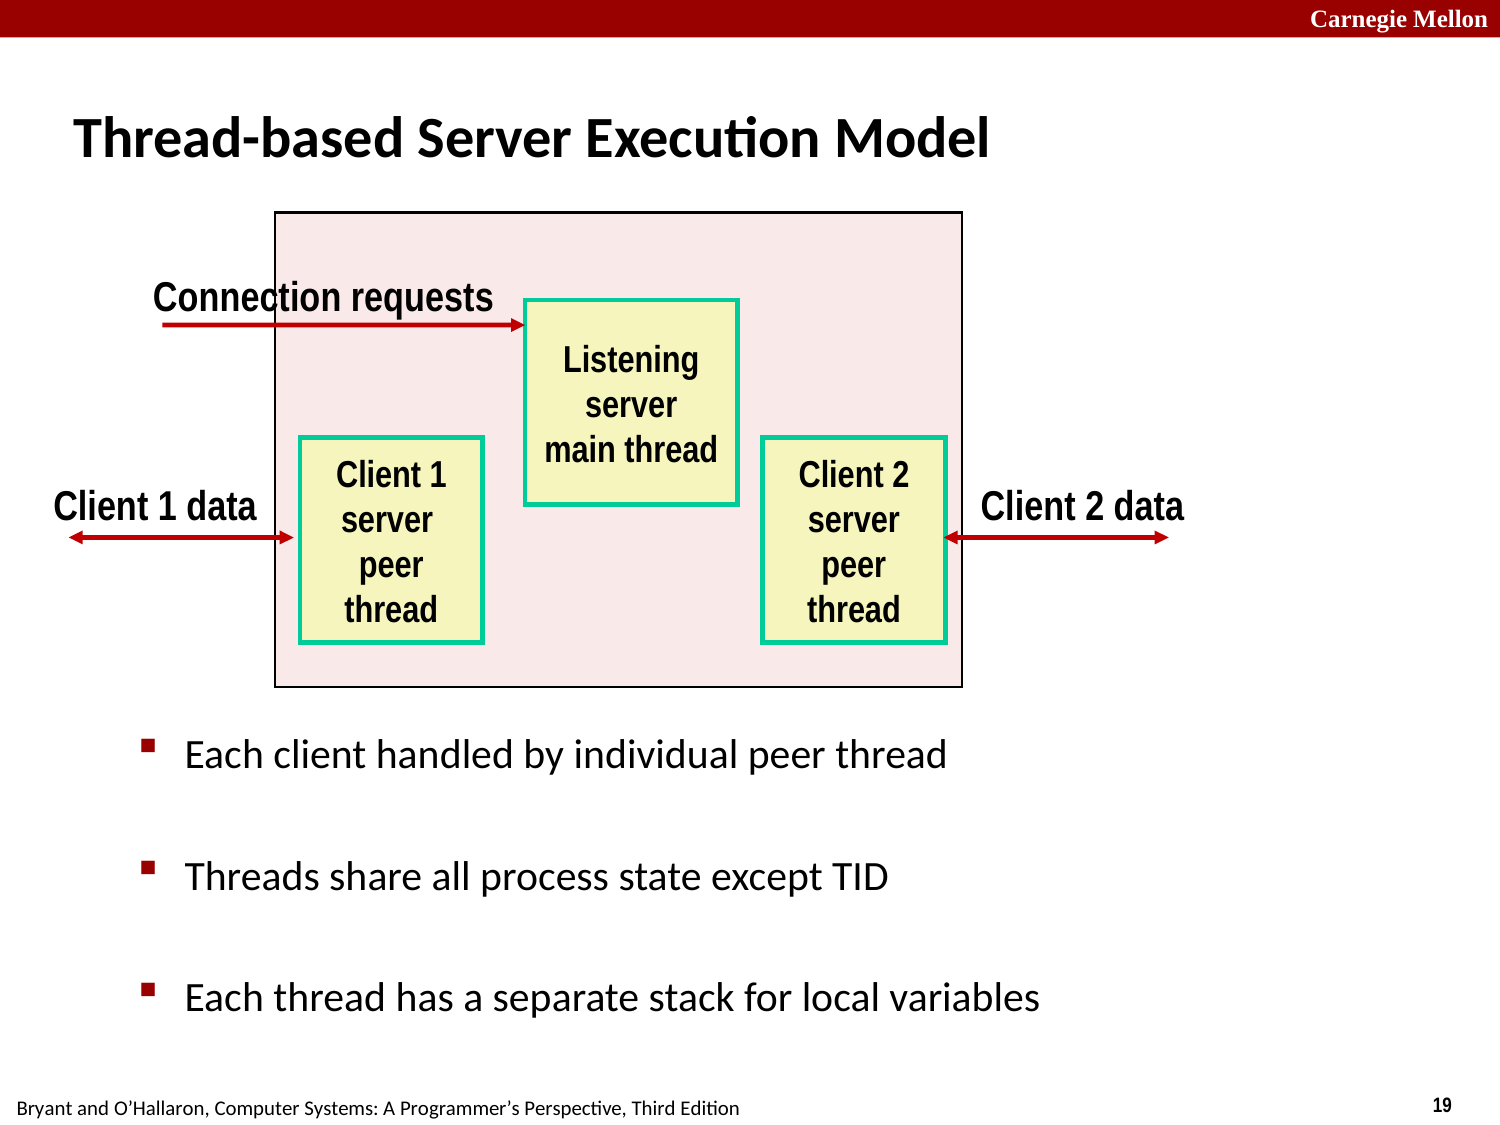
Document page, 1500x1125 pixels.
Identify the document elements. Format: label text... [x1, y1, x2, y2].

text_box Client 1 server peer thread [299, 437, 483, 643]
text_box Client 2 server peer thread [762, 437, 946, 643]
text_box Client 2 data [965, 471, 1200, 537]
title Thread-based Server Execution Model [58, 71, 1304, 197]
text_box [274, 212, 963, 688]
text_box Listening server main thread [524, 299, 738, 505]
text_box Connection requests [137, 262, 509, 328]
text_box Client 1 data [38, 471, 272, 537]
list Each client handled by individual peer thread Threads share all process state except TID Each thread has a separate stack for local variables [47, 719, 1411, 1052]
